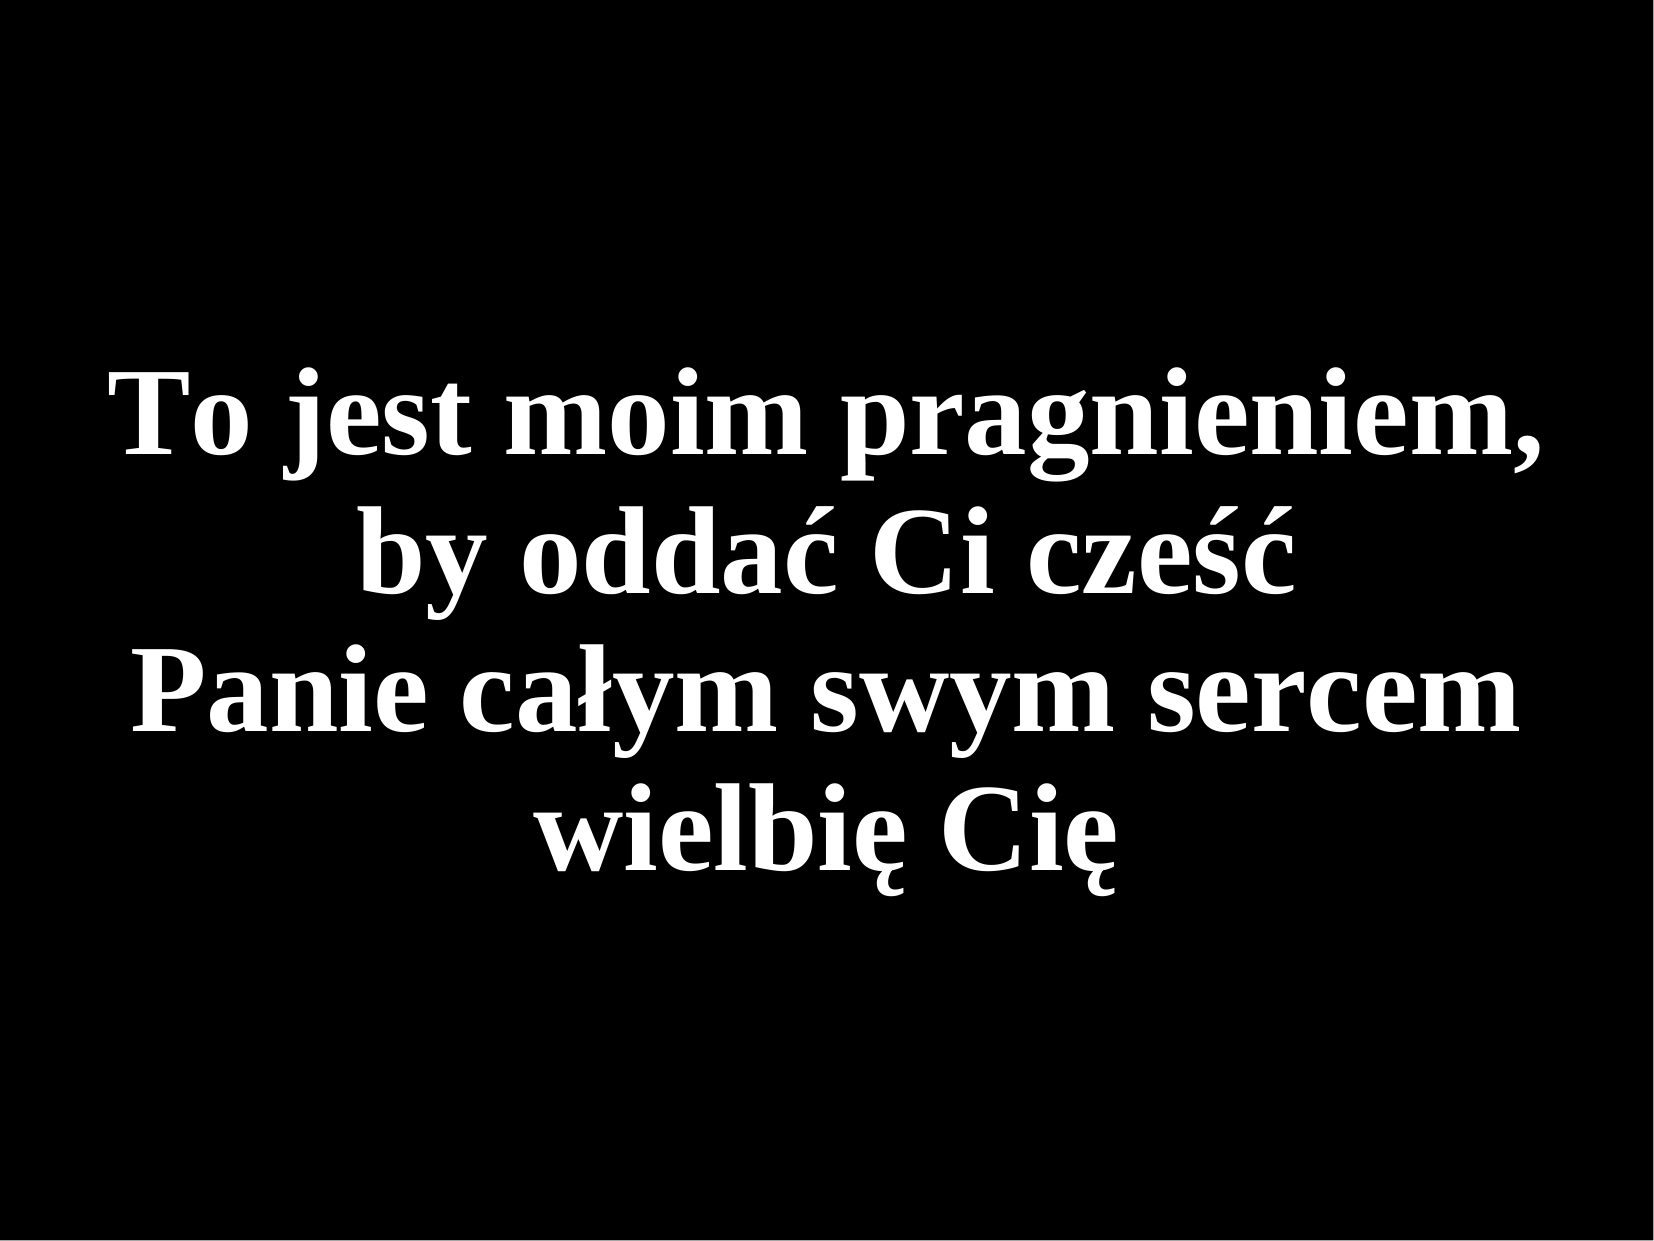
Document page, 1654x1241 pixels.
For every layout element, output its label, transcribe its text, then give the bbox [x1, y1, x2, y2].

title To jest moim pragnieniem, by oddać Ci cześć Panie całym swym sercem wielbię Cię [0, 0, 1654, 1241]
